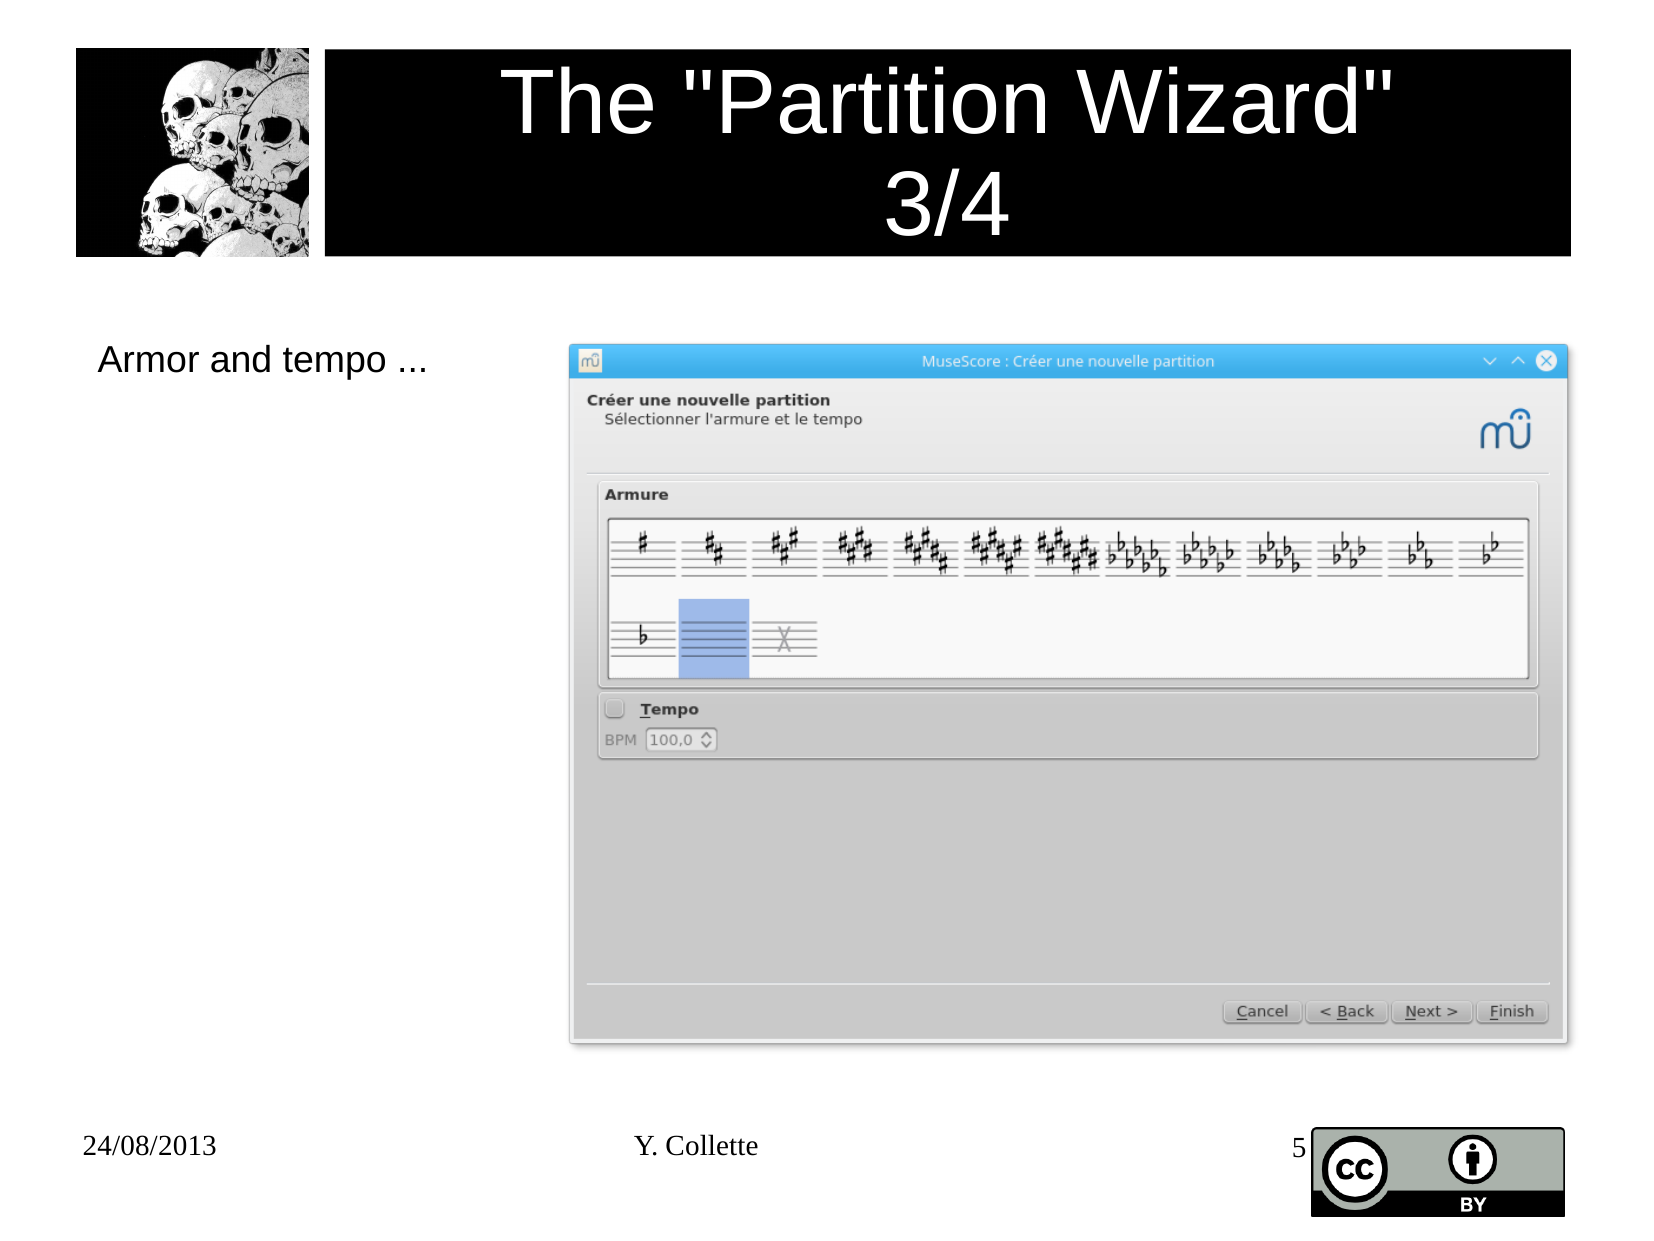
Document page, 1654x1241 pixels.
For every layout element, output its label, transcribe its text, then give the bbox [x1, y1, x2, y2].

picture [1311, 1127, 1565, 1217]
title The "Partition Wizard" 3/4 [324, 49, 1571, 257]
picture [76, 48, 309, 257]
picture [561, 336, 1583, 1059]
text_box Armor and tempo ... [82, 330, 562, 388]
